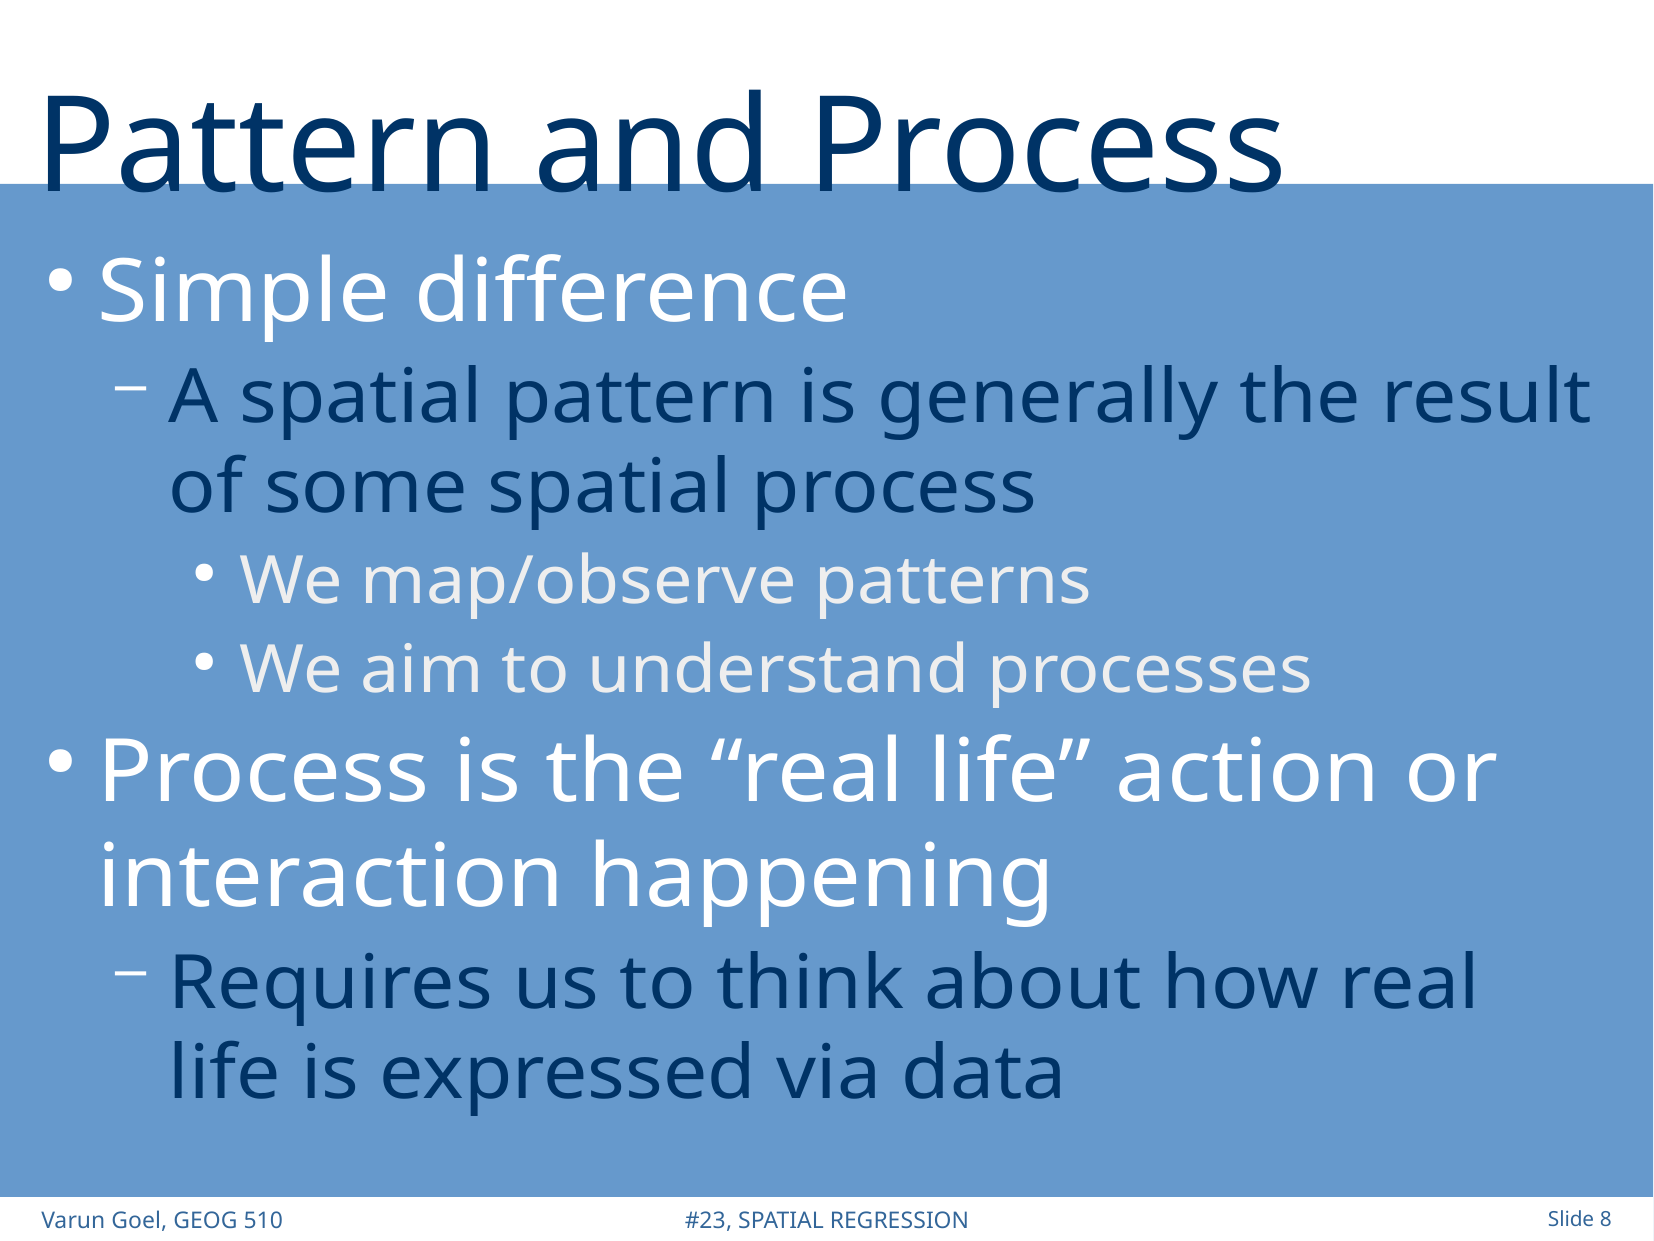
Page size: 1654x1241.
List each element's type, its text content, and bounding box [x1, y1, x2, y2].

title Pattern and Process [35, 35, 1573, 237]
list Simple difference A spatial pattern is generally the result of some spatial process We map/observe patterns We aim to understand processes Process is the “real life” action or interaction happening Requires us to think about how real life is expressed via data [26, 237, 1601, 1160]
